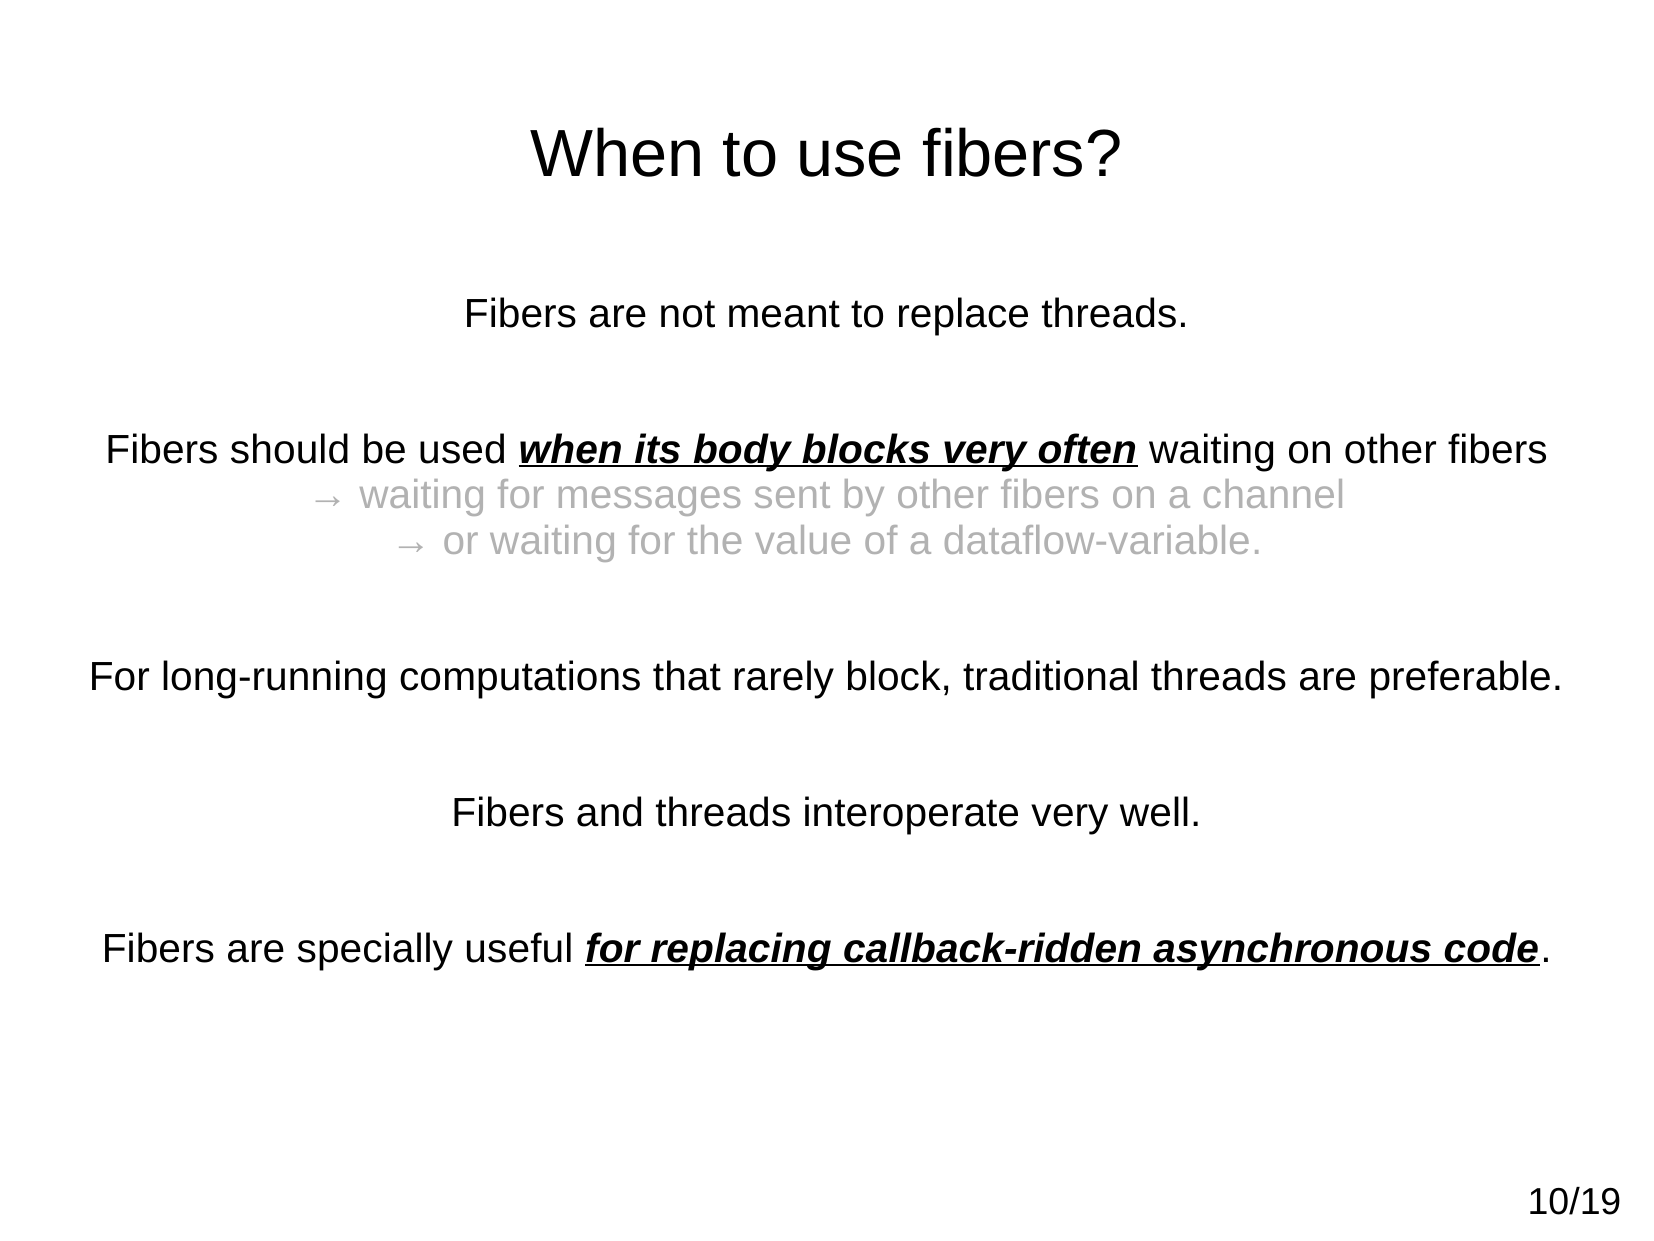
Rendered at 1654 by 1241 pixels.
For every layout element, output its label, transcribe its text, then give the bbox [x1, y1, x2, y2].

title When to use fibers? [82, 49, 1571, 257]
list Fibers are not meant to replace threads. Fibers should be used when its body blocks very often waiting on other fibers → waiting for messages sent by other fibers on a channel → or waiting for the value of a dataflow-variable. For long-running computations that rarely block, traditional threads are preferable. Fibers and threads interoperate very well. Fibers are specially useful for replacing callback-ridden asynchronous code. [82, 290, 1571, 1010]
